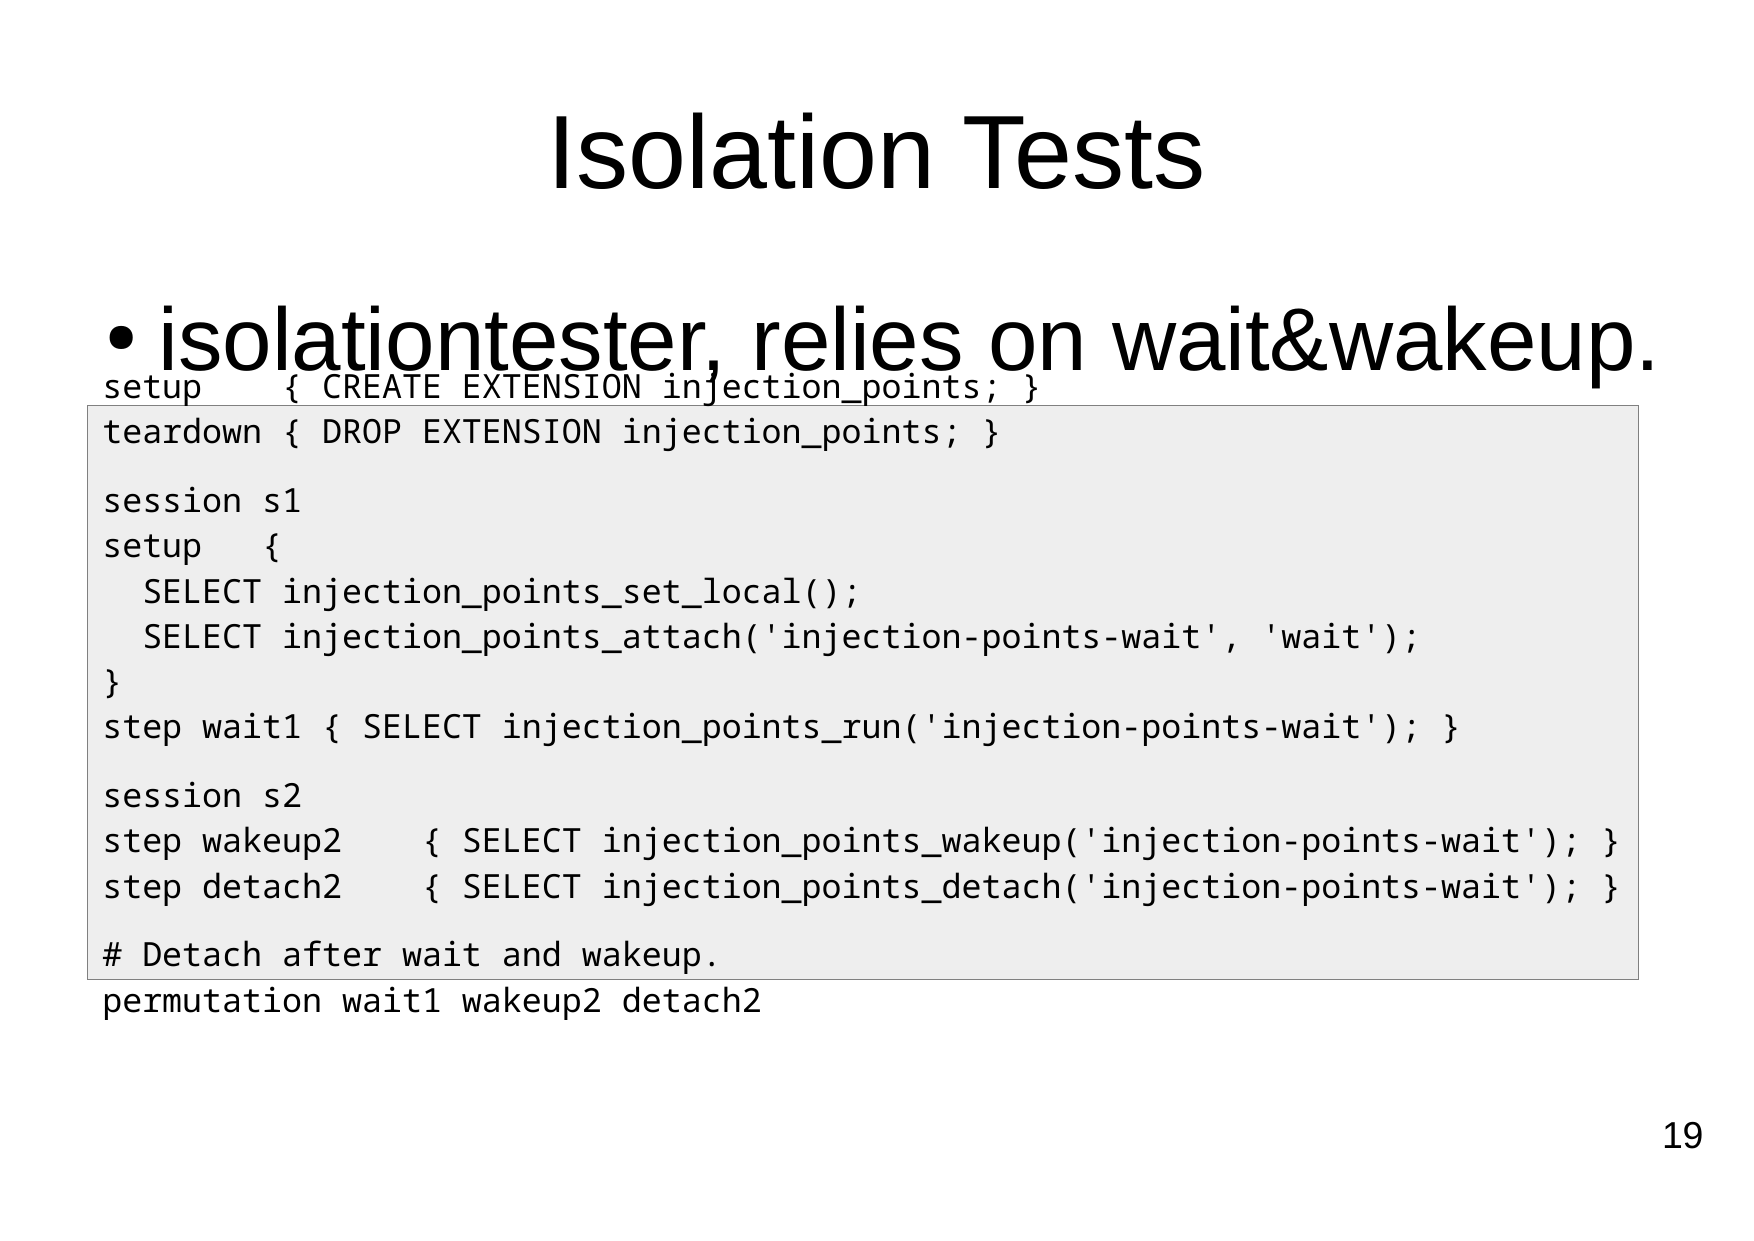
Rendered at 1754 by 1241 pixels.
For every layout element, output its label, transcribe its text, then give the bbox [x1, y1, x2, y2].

list isolationtester, relies on wait&wakeup. [87, 290, 1667, 1010]
text_box <number> [1447, 1106, 1719, 1201]
text_box setup { CREATE EXTENSION injection_points; } teardown { DROP EXTENSION injection_points; } session s1 setup { SELECT injection_points_set_local(); SELECT injection_points_attach('injection-points-wait', 'wait'); } step wait1 { SELECT injection_points_run('injection-points-wait'); } session s2 step wakeup2 { SELECT injection_points_wakeup('injection-points-wait'); } step detach2 { SELECT injection_points_detach('injection-points-wait'); } # Detach after wait and wakeup. permutation wait1 wakeup2 detach2 [87, 405, 1639, 980]
title Isolation Tests [87, 49, 1667, 257]
